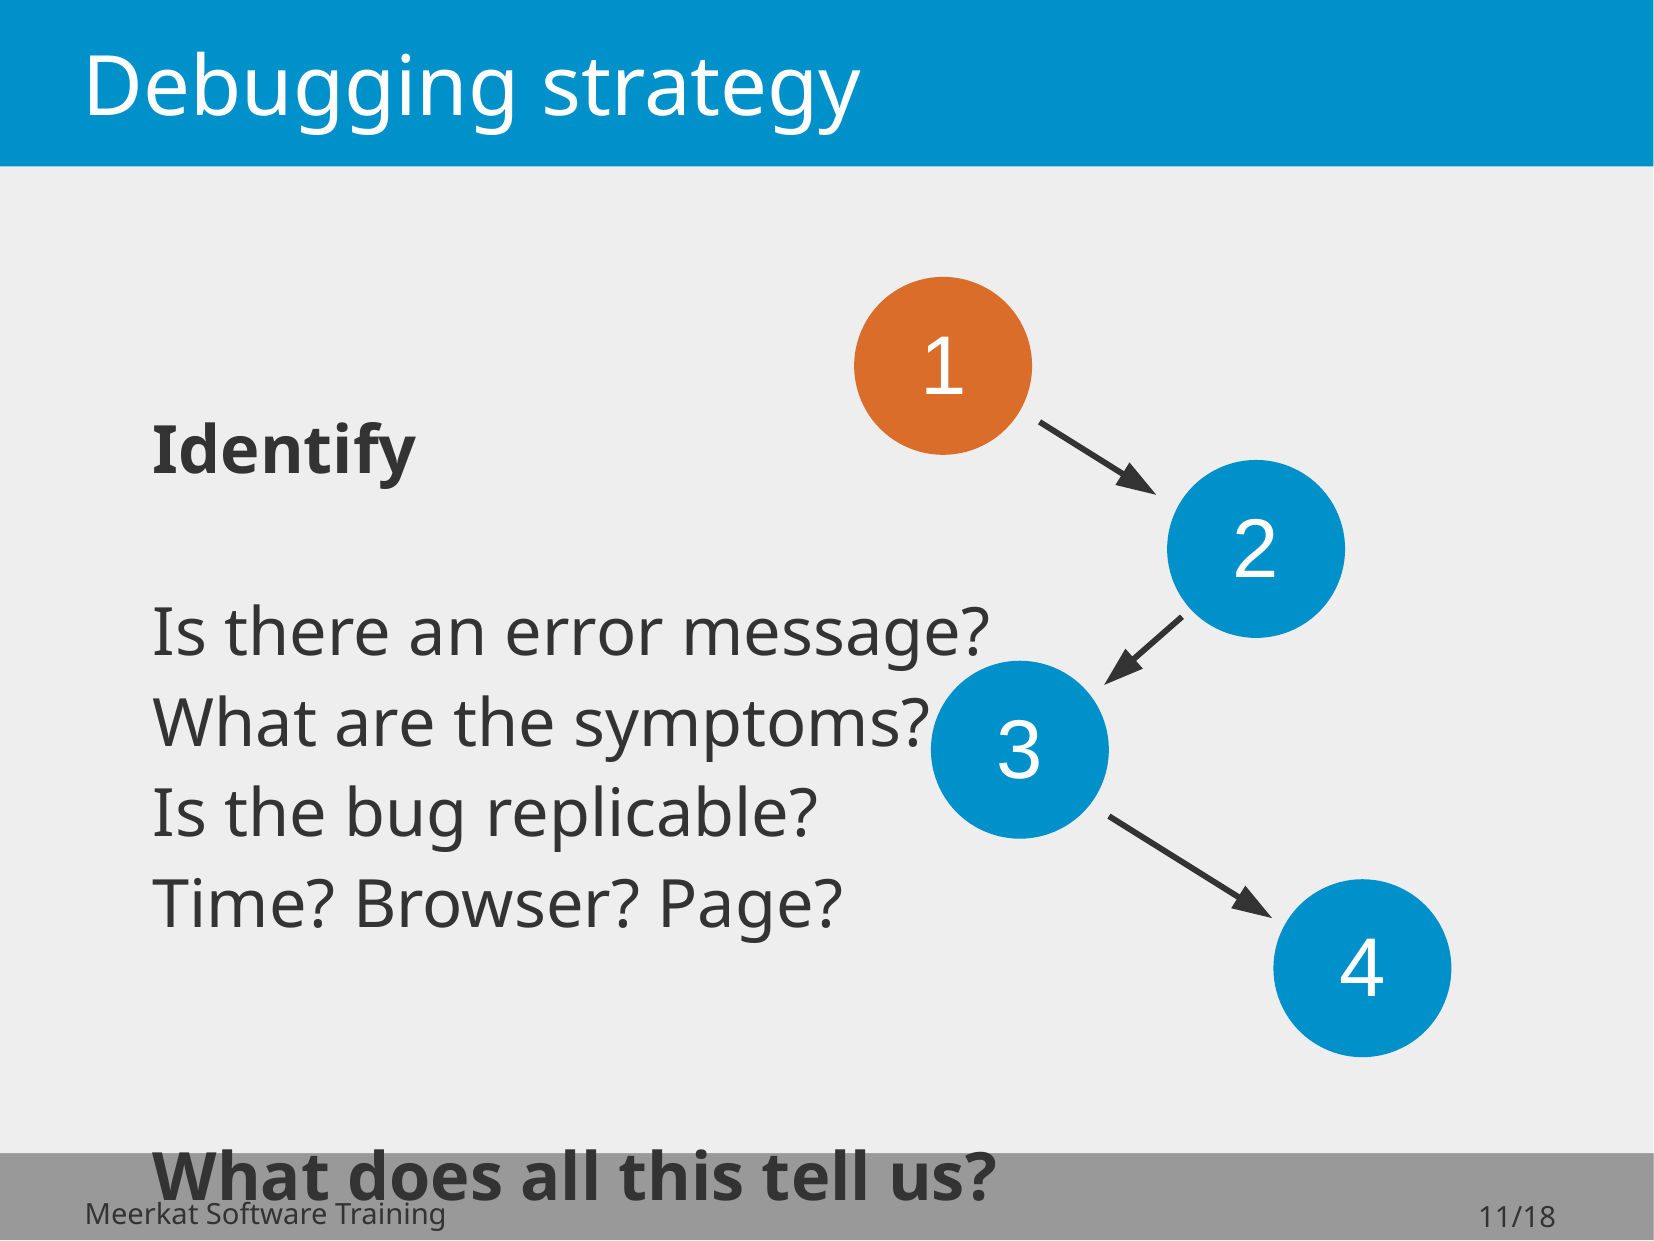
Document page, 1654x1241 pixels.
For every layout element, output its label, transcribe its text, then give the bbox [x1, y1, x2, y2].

text_box 3 [930, 660, 1109, 839]
text_box Debugging strategy [82, 0, 1571, 186]
text_box 4 [1273, 879, 1452, 1058]
text_box 1 [854, 276, 1033, 455]
text_box 2 [1167, 459, 1346, 638]
text_box Identify Is there an error message? What are the symptoms? Is the bug replicable? Time? Browser? Page? What does all this tell us? [138, 395, 969, 1014]
